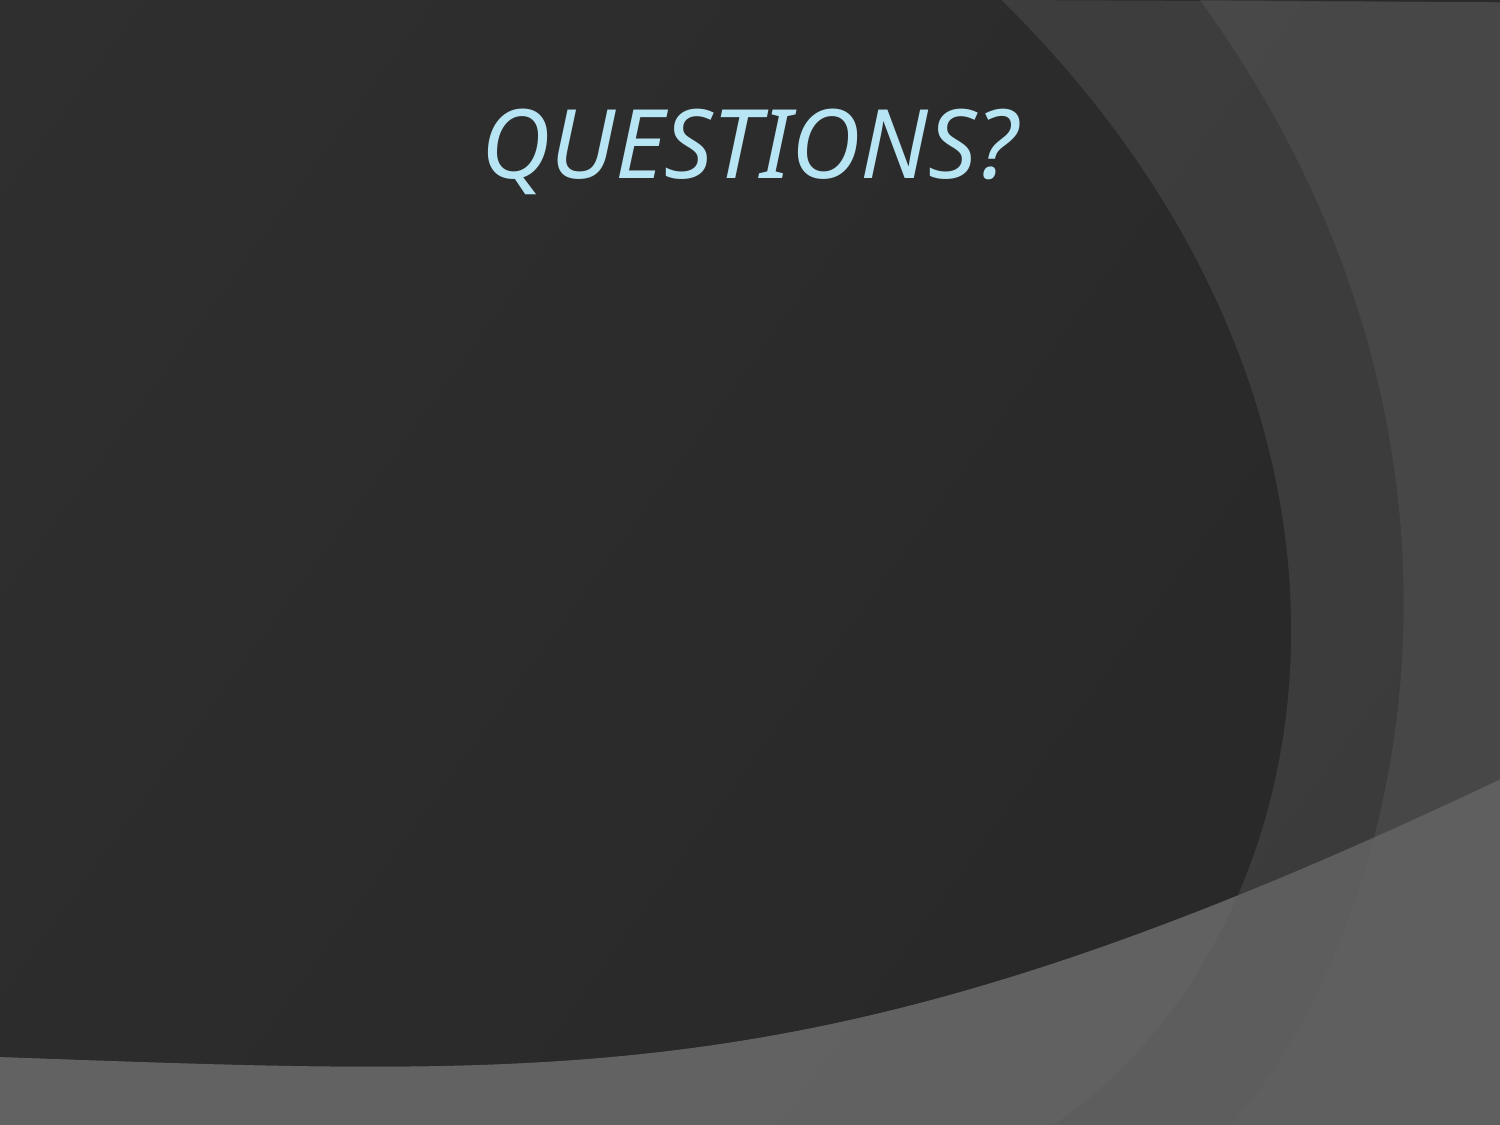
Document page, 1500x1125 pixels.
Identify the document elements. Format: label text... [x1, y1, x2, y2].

text_box Questions? [112, 67, 1388, 201]
